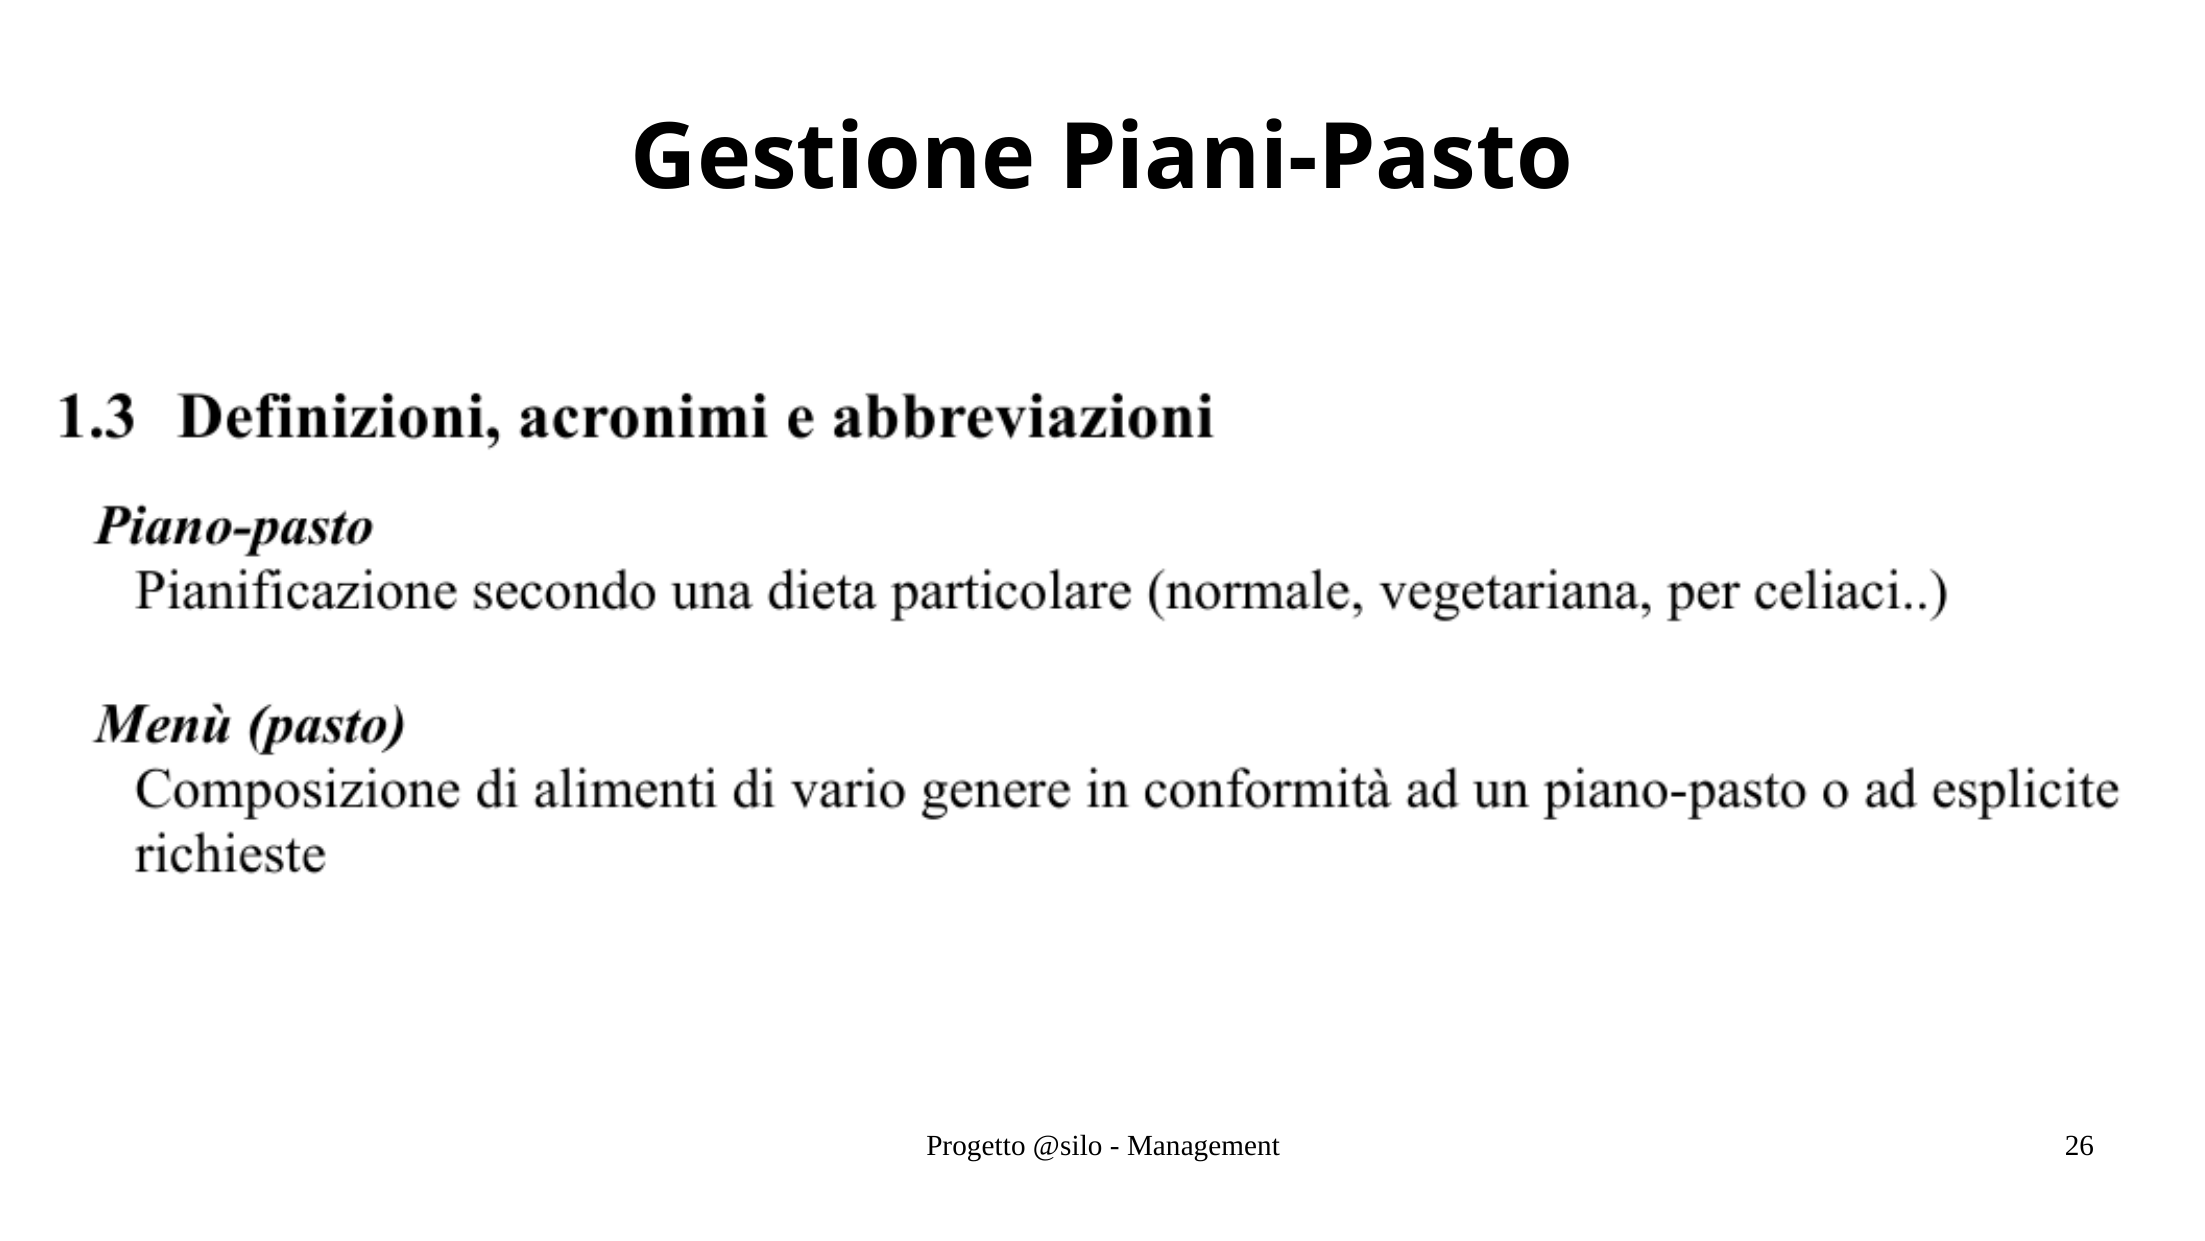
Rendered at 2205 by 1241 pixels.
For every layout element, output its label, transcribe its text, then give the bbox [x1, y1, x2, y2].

title Gestione Piani-Pasto [110, 49, 2095, 257]
picture [42, 375, 2158, 983]
